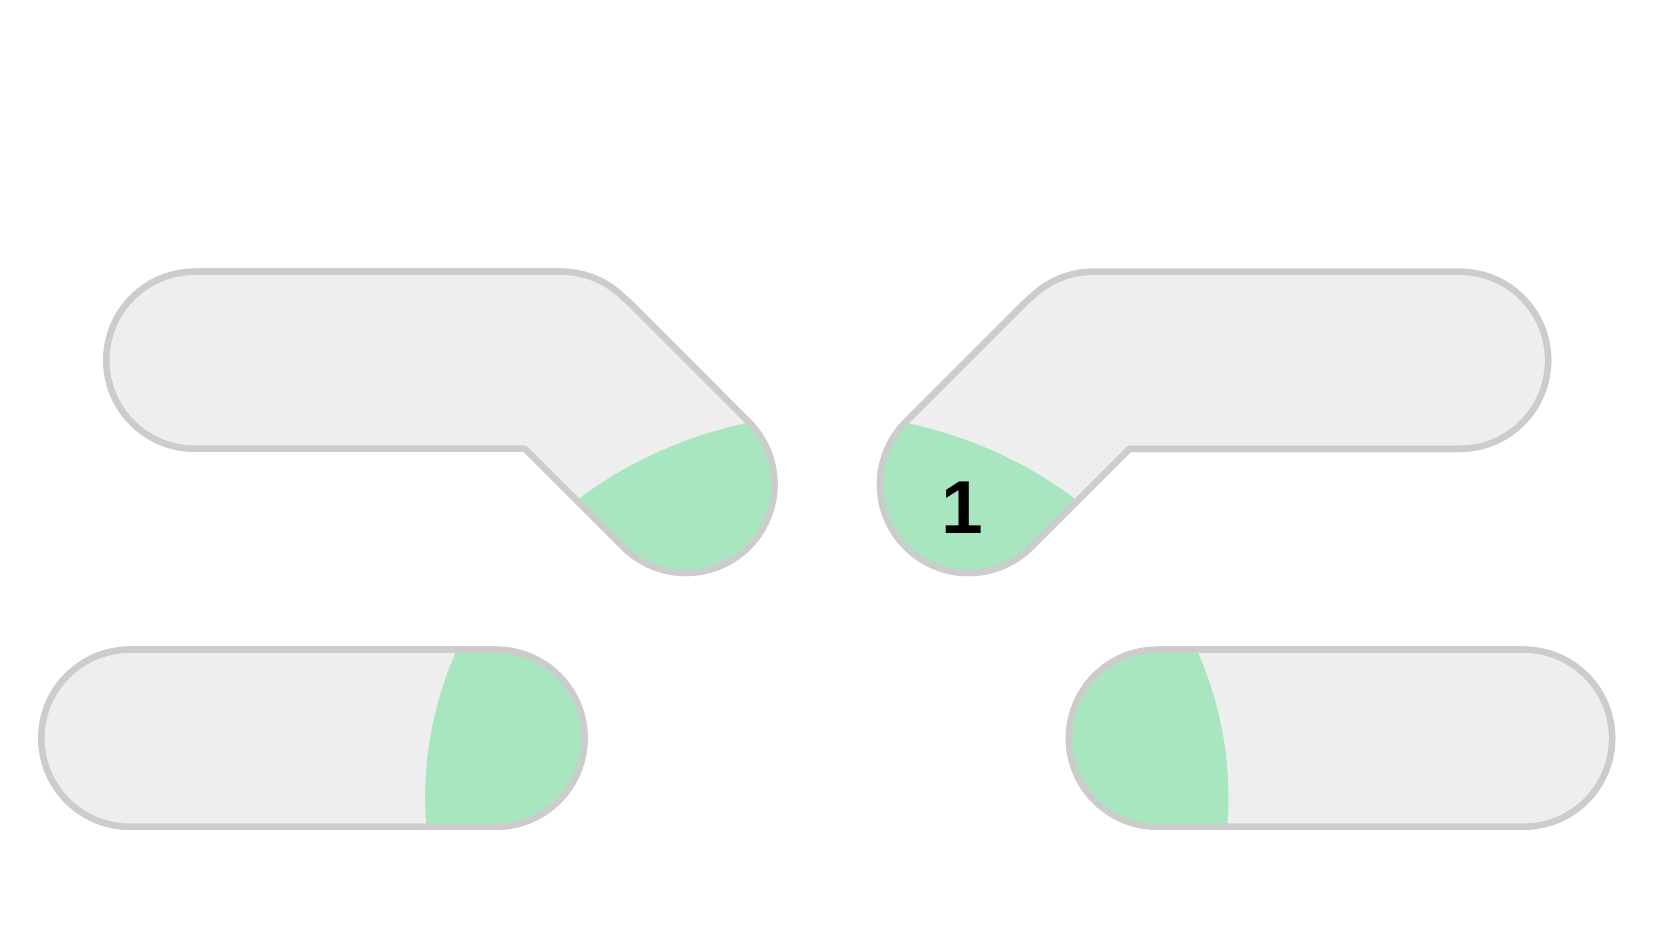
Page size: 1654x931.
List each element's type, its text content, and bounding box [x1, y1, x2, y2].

text_box [45, 653, 581, 823]
text_box 1 [903, 448, 1022, 567]
text_box [1073, 653, 1609, 823]
text_box [884, 275, 1545, 550]
text_box [110, 275, 771, 569]
